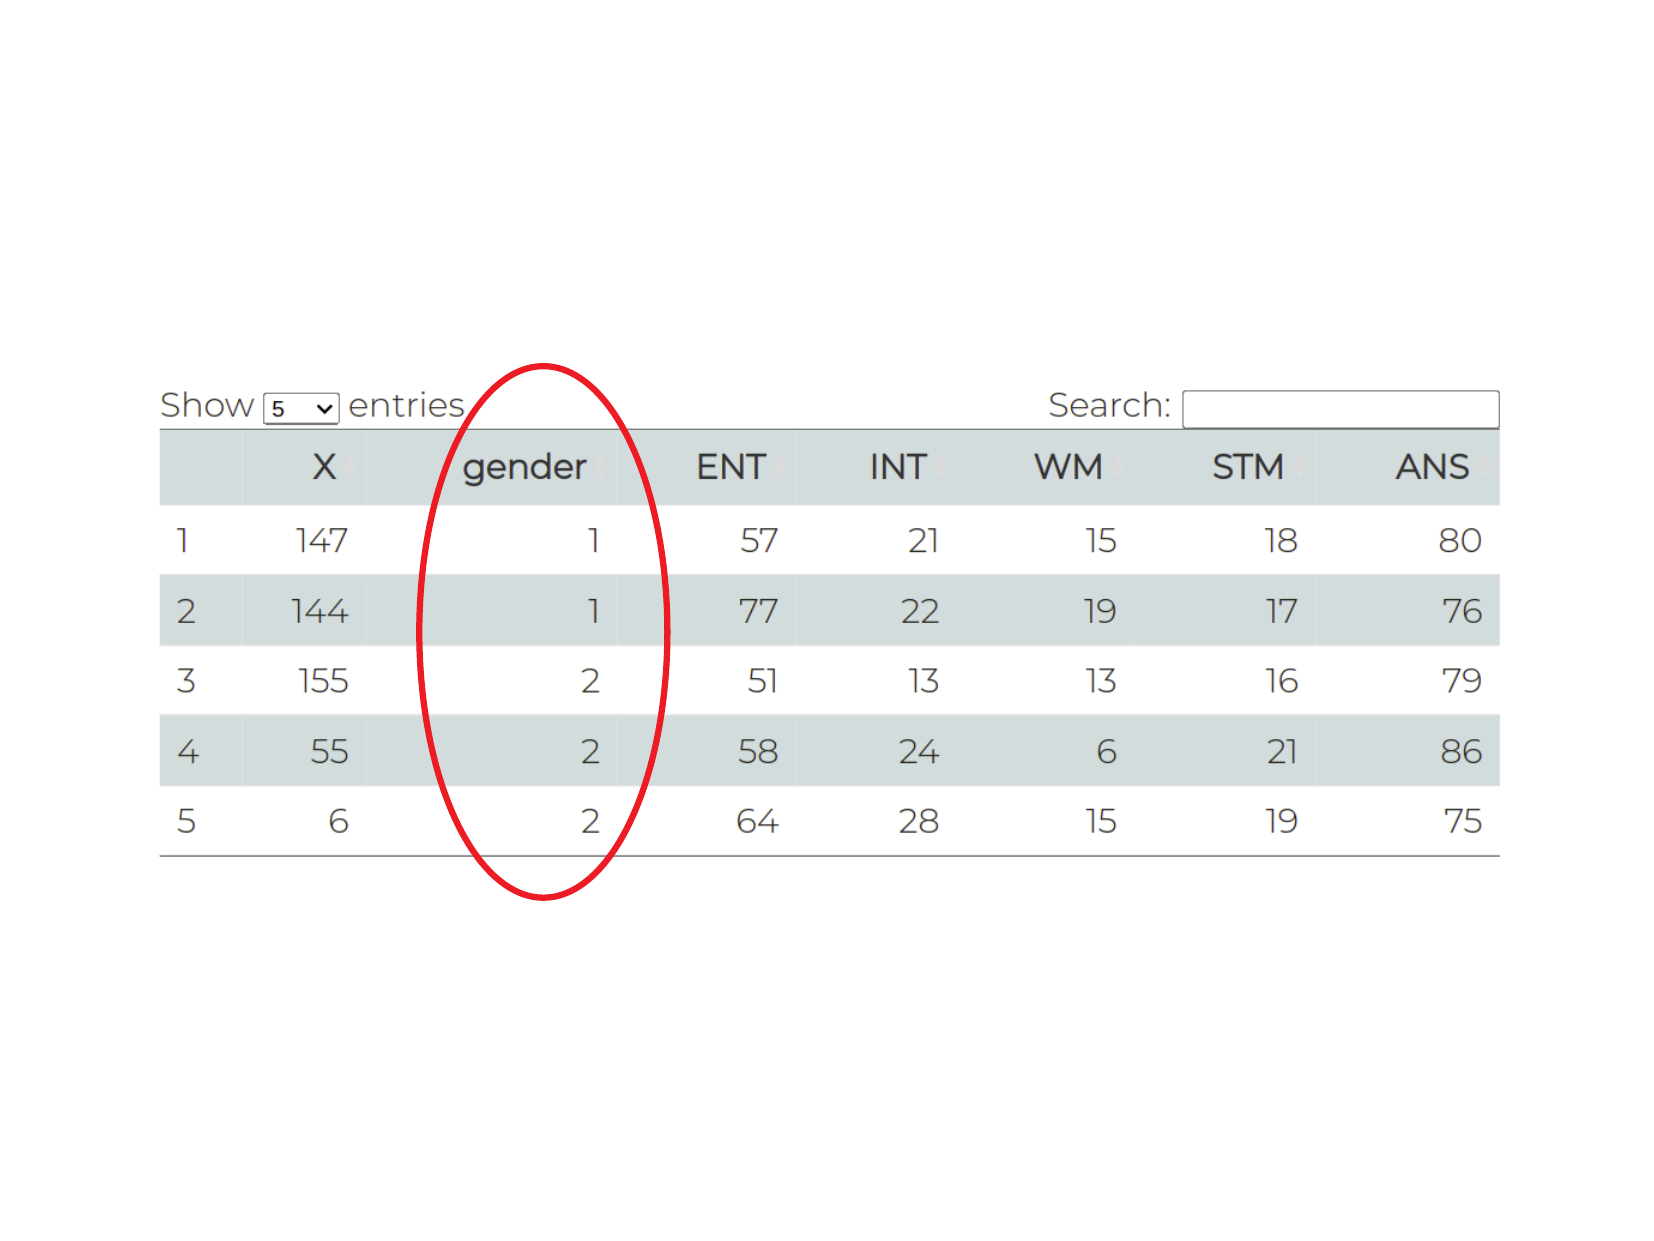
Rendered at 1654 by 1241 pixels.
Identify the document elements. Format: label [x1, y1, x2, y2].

picture [147, 376, 502, 864]
picture [423, 376, 664, 864]
picture [585, 376, 1506, 864]
